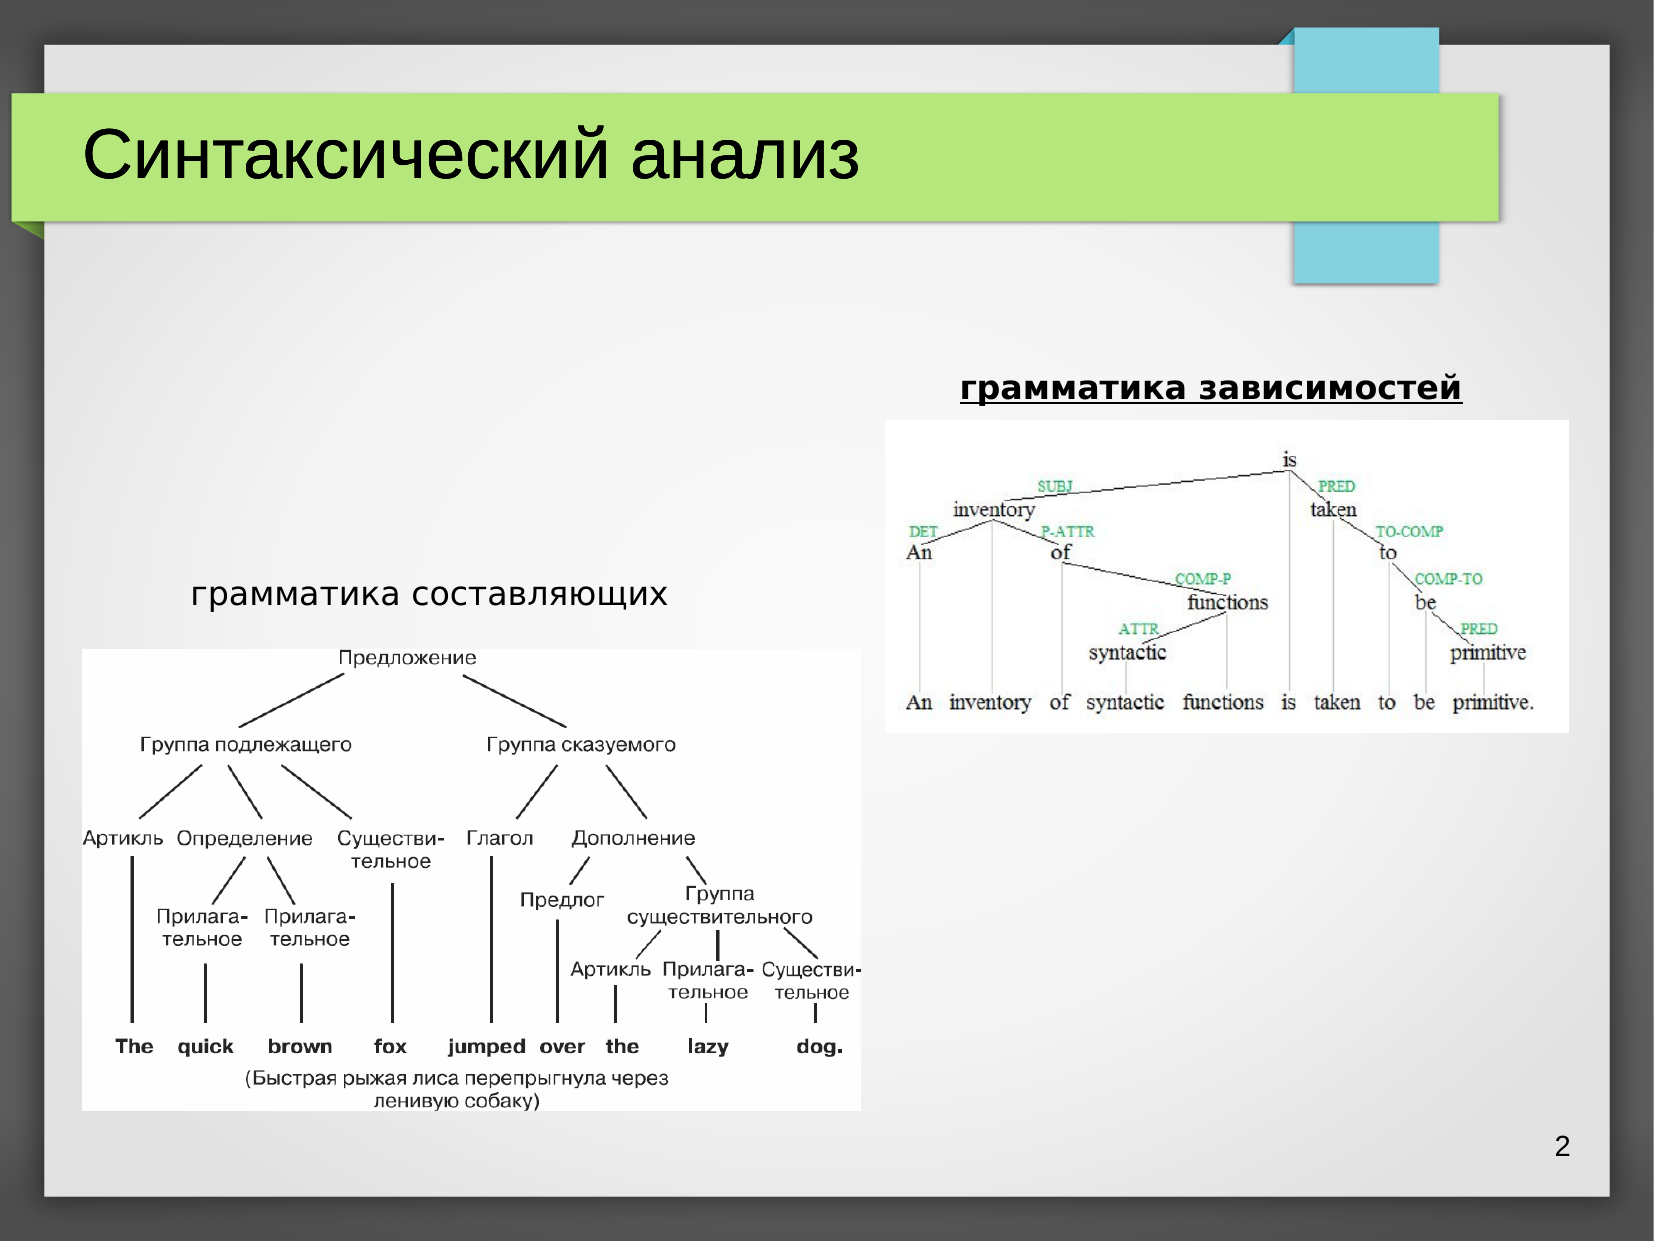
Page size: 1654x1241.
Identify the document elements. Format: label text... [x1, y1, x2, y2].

title Синтаксический анализ [82, 114, 993, 194]
text_box грамматика составляющих [175, 566, 814, 638]
picture [0, 0, 1654, 1241]
text_box грамматика зависимостей [944, 361, 1525, 420]
